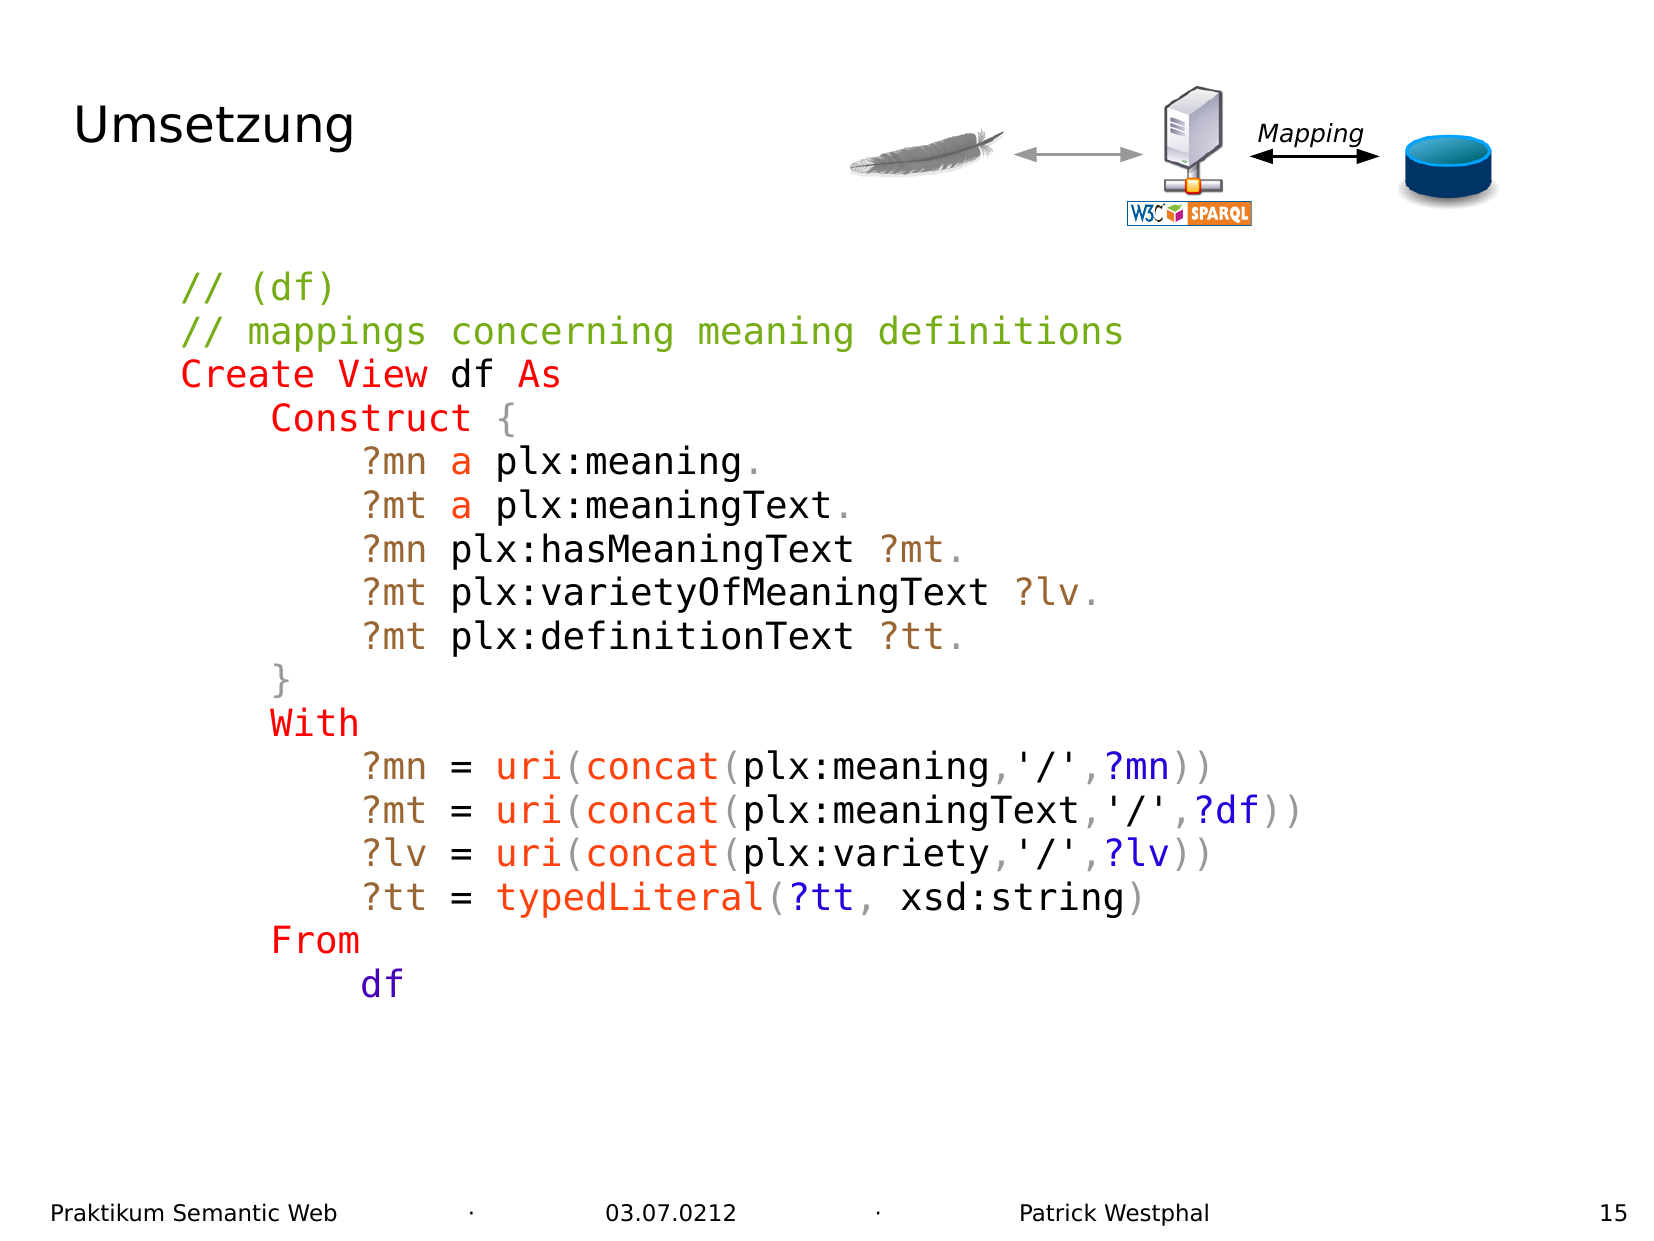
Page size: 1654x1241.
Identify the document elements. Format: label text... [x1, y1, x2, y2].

picture [850, 129, 1004, 178]
text_box <Nummer> [1474, 1192, 1644, 1235]
picture [1135, 82, 1250, 197]
text_box // (df) // mappings concerning meaning definitions Create View df As Construct { ?mn a plx:meaning. ?mt a plx:meaningText. ?mn plx:hasMeaningText ?mt. ?mt plx:varietyOfMeaningText ?lv. ?mt plx:definitionText ?tt. } With ?mn = uri(concat(plx:meaning,'/',?mn)) ?mt = uri(concat(plx:meaningText,'/',?df)) ?lv = uri(concat(plx:variety,'/',?lv)) ?tt = typedLiteral(?tt, xsd:string) From df [165, 258, 1524, 1111]
text_box Praktikum Semantic Web · 03.07.0212 · Patrick Westphal [35, 1192, 1300, 1235]
text_box Umsetzung [59, 59, 1583, 133]
text_box Mapping [1226, 112, 1396, 157]
picture [1127, 201, 1252, 226]
picture [1398, 116, 1500, 218]
